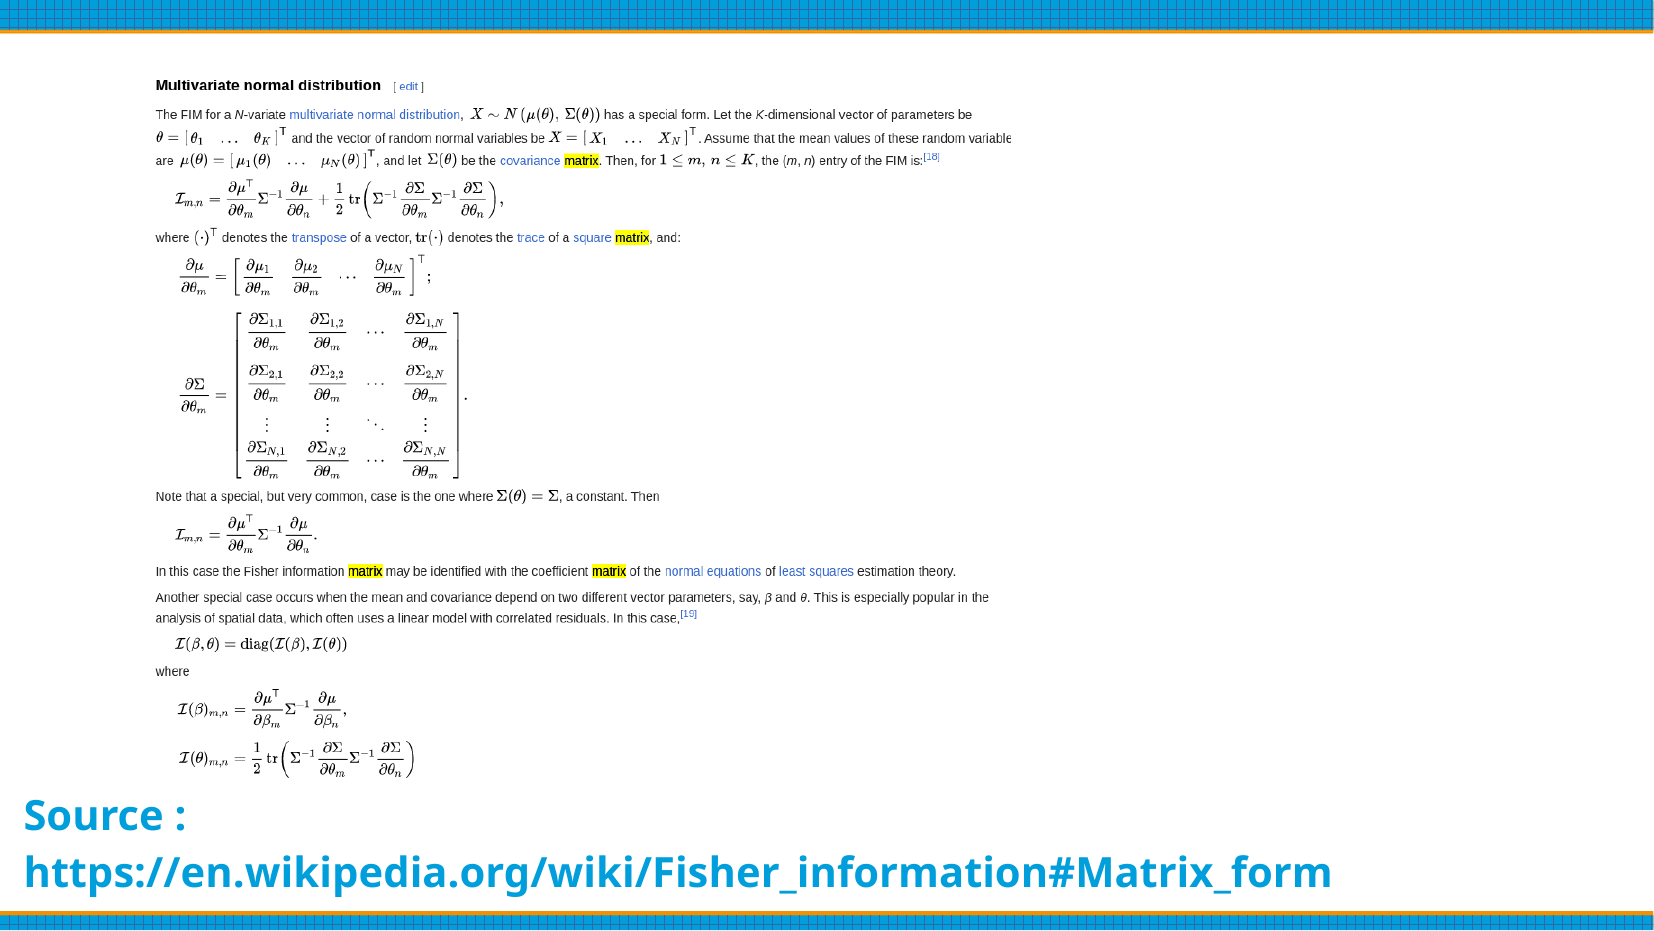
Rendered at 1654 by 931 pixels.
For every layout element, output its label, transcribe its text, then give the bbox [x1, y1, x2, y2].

subtitle Source : https://en.wikipedia.org/wiki/Fisher_information#Matrix_form [23, 146, 1501, 901]
picture [150, 71, 1011, 788]
